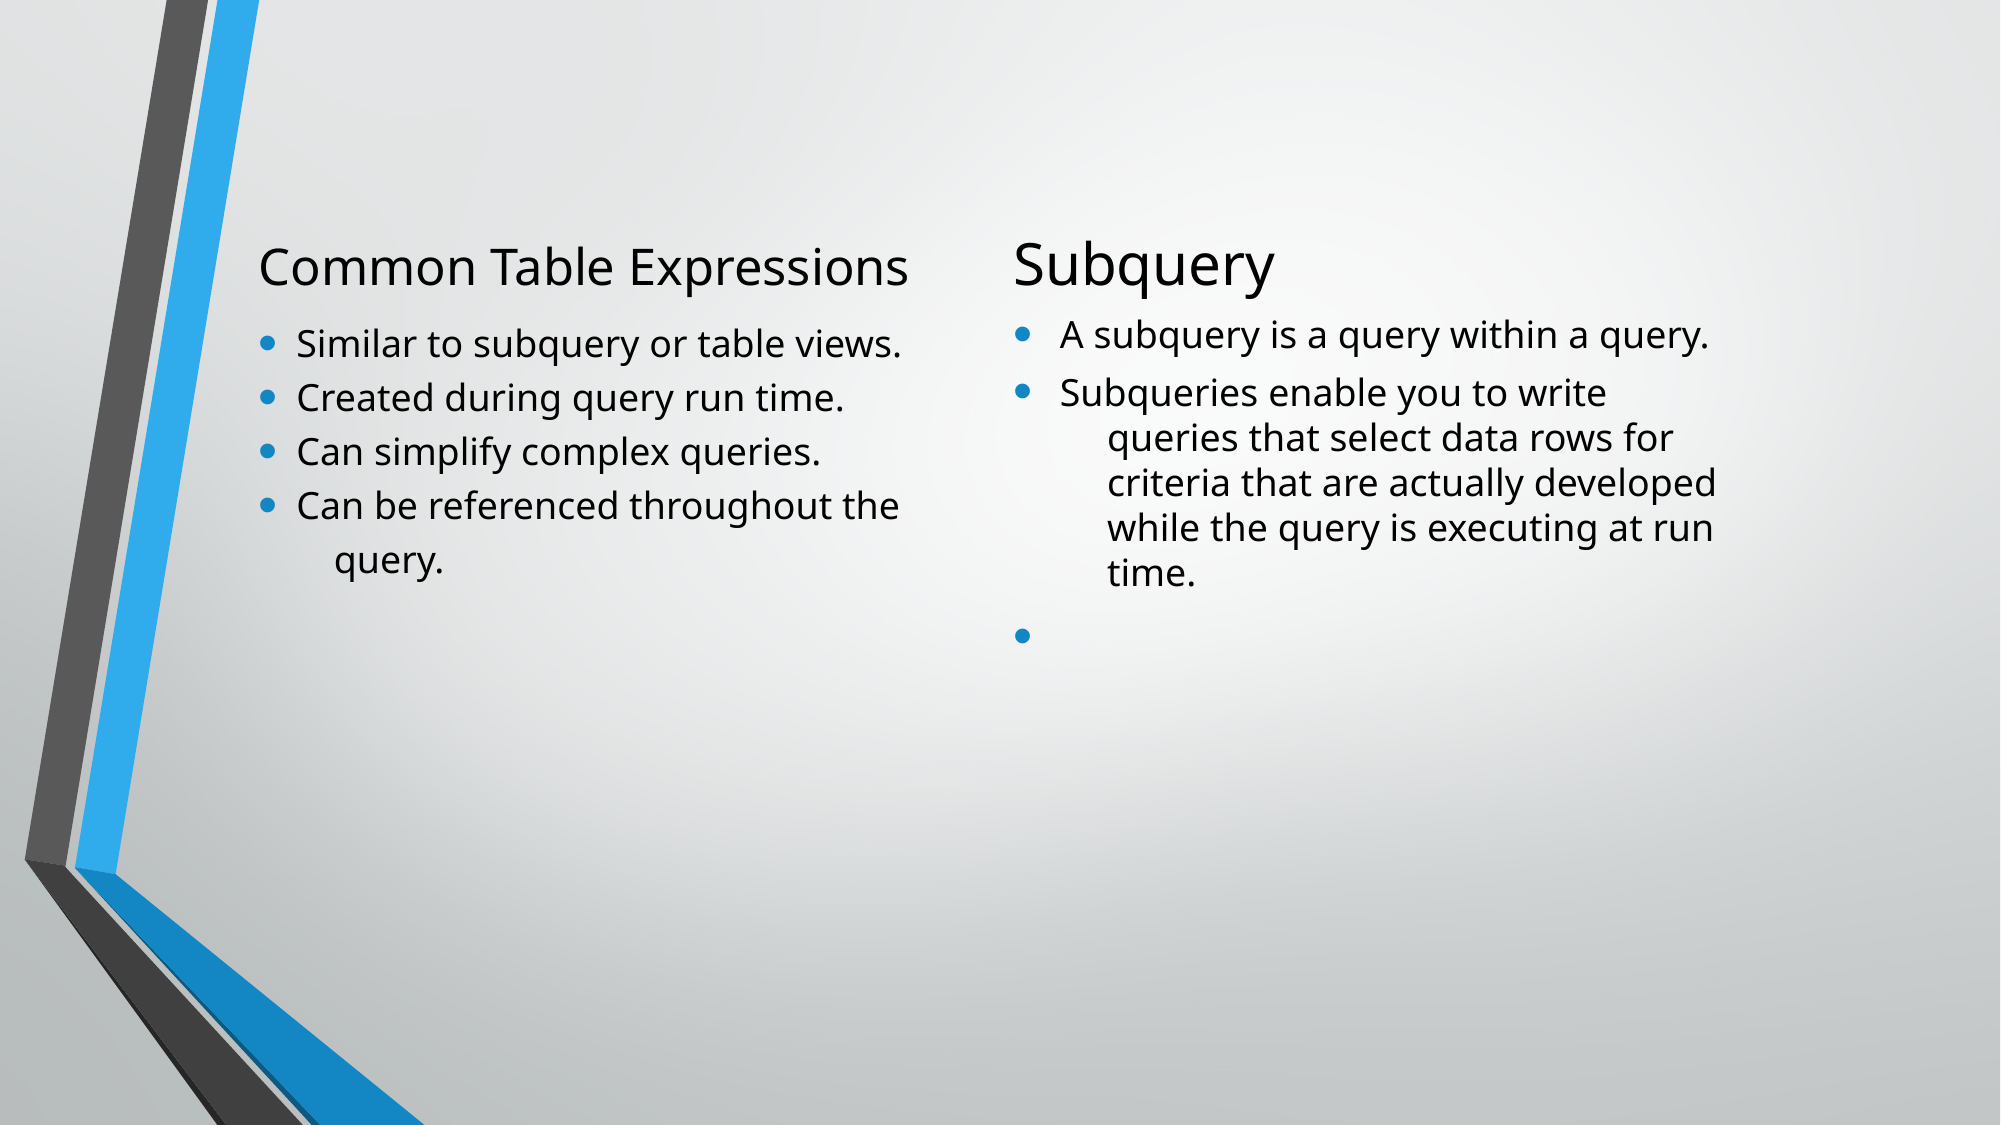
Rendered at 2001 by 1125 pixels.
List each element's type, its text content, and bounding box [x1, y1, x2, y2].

list Similar to subquery or table views. Created during query run time. Can simplify complex queries. Can be referenced throughout the query. [243, 303, 946, 870]
list Subquery [998, 172, 1761, 303]
list A subquery is a query within a query. Subqueries enable you to write queries that select data rows for criteria that are actually developed while the query is executing at run time. [998, 303, 1761, 896]
list Common Table Expressions [243, 171, 946, 303]
